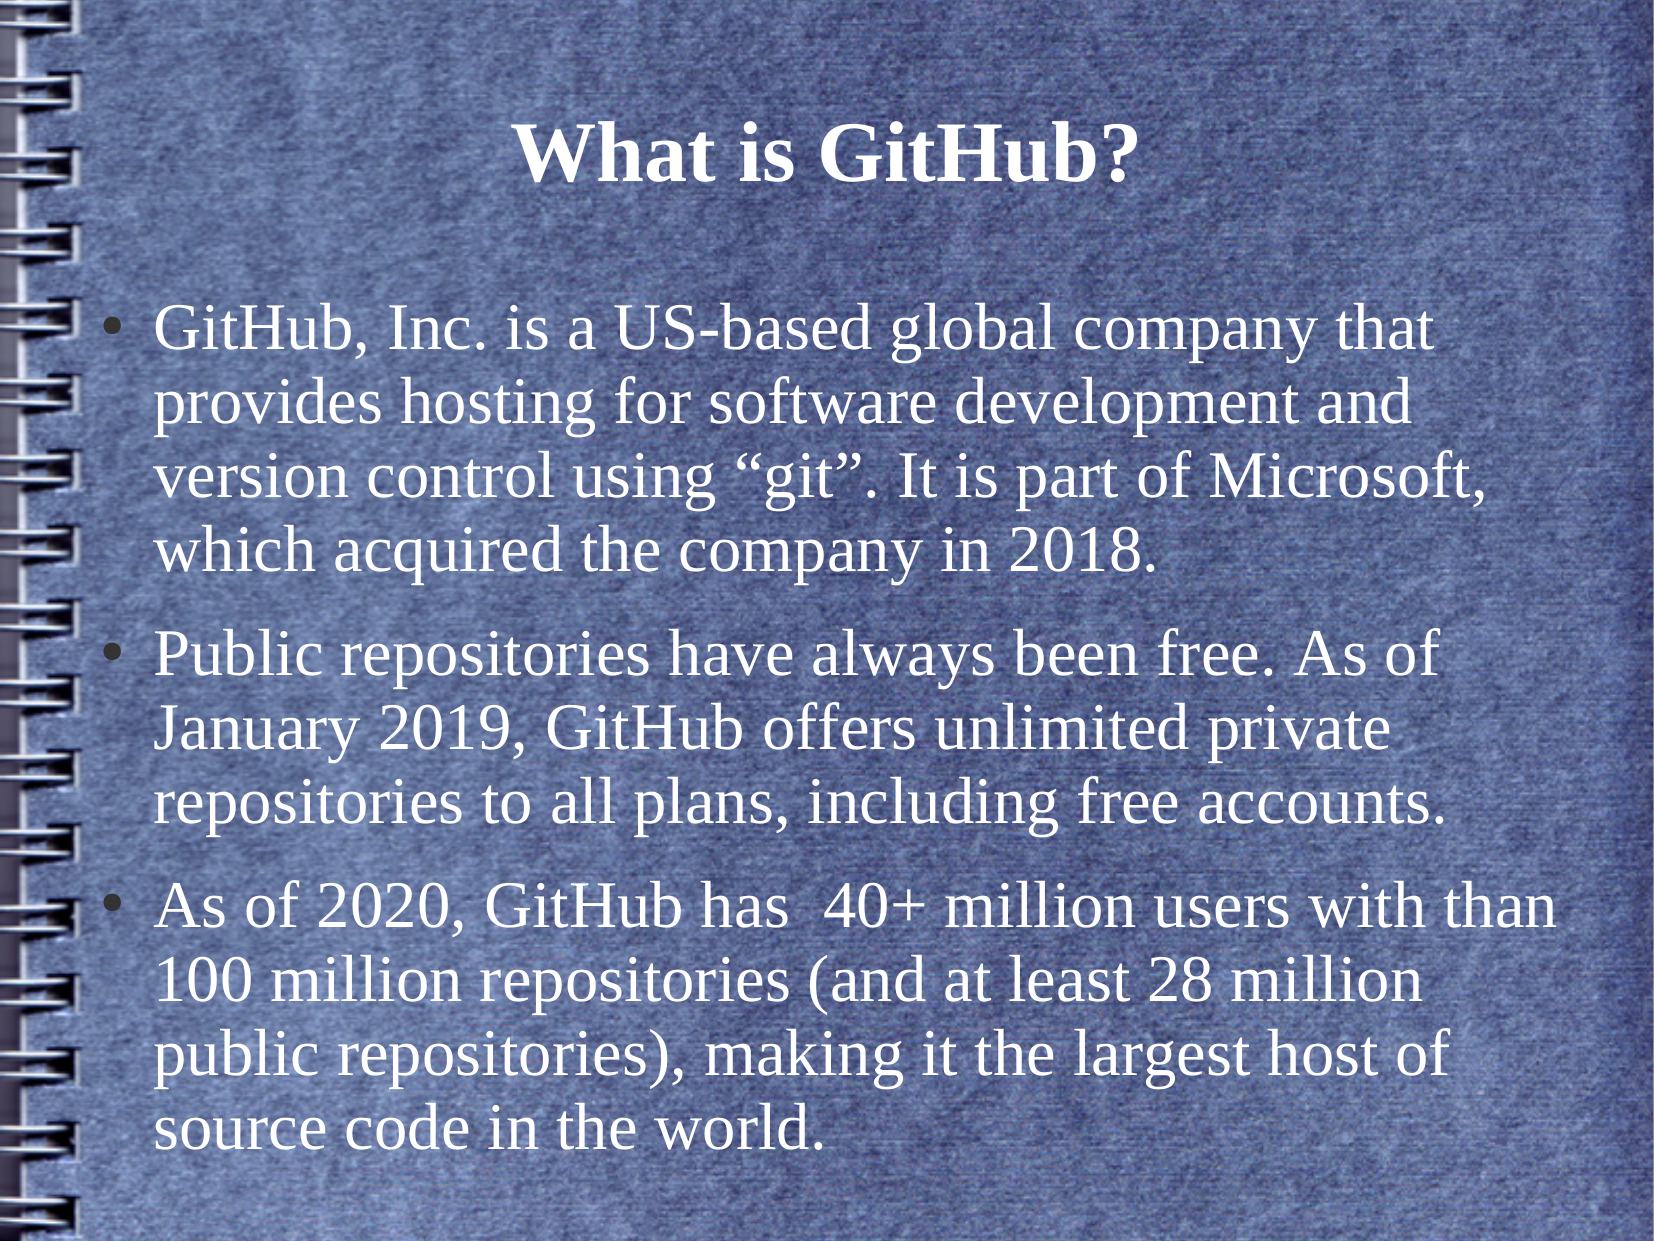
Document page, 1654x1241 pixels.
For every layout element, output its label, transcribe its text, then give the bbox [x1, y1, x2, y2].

picture [0, 0, 1654, 1241]
title What is GitHub? [82, 49, 1571, 257]
list GitHub, Inc. is a US-based global company that provides hosting for software development and version control using “git”. It is part of Microsoft, which acquired the company in 2018. Public repositories have always been free. As of January 2019, GitHub offers unlimited private repositories to all plans, including free accounts. As of 2020, GitHub has 40+ million users with than 100 million repositories (and at least 28 million public repositories), making it the largest host of source code in the world. [82, 290, 1571, 1164]
